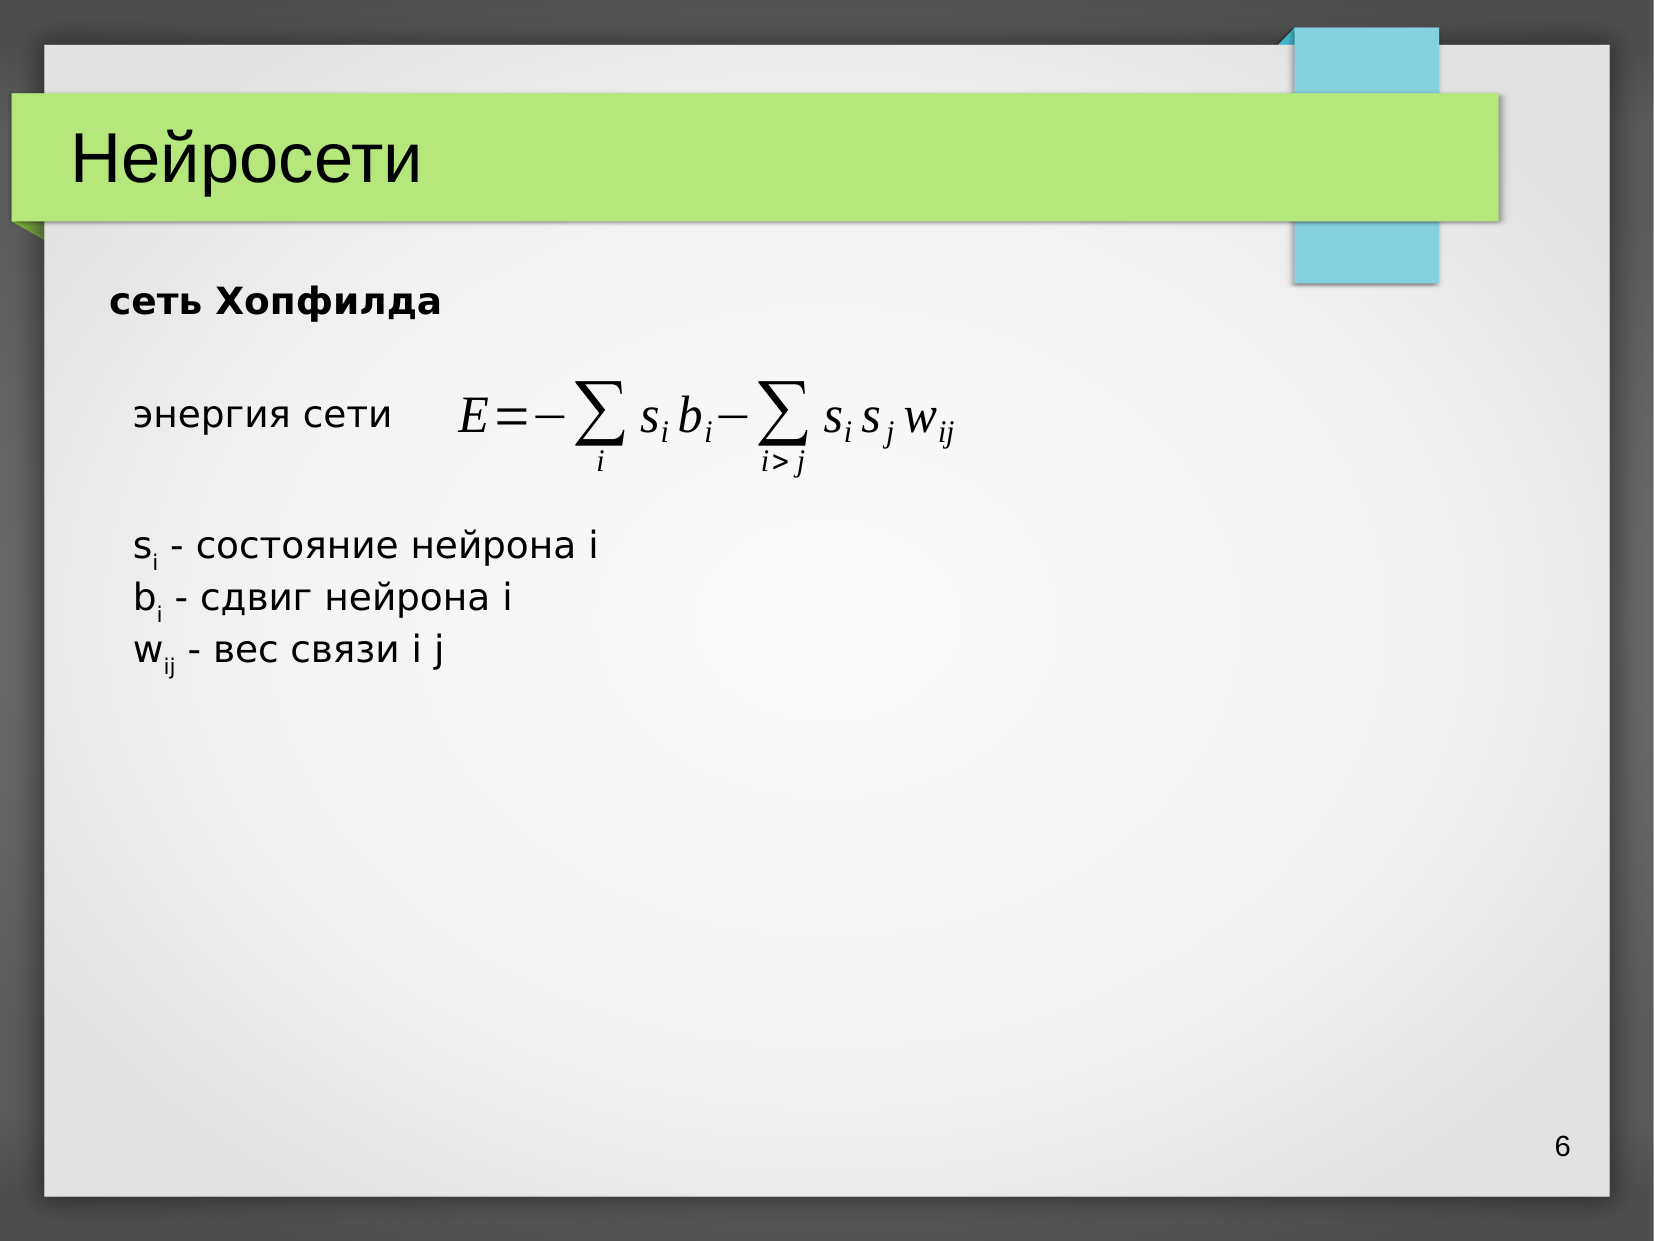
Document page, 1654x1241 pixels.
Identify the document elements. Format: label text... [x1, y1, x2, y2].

text_box сеть Хопфилда [94, 272, 532, 331]
text_box энергия сети si - состояние нейрона i bi - сдвиг нейрона i wij - вес связи i j [118, 385, 1489, 1166]
title Нейросети [70, 118, 1205, 199]
picture [0, 0, 1654, 1241]
chart [448, 377, 963, 482]
